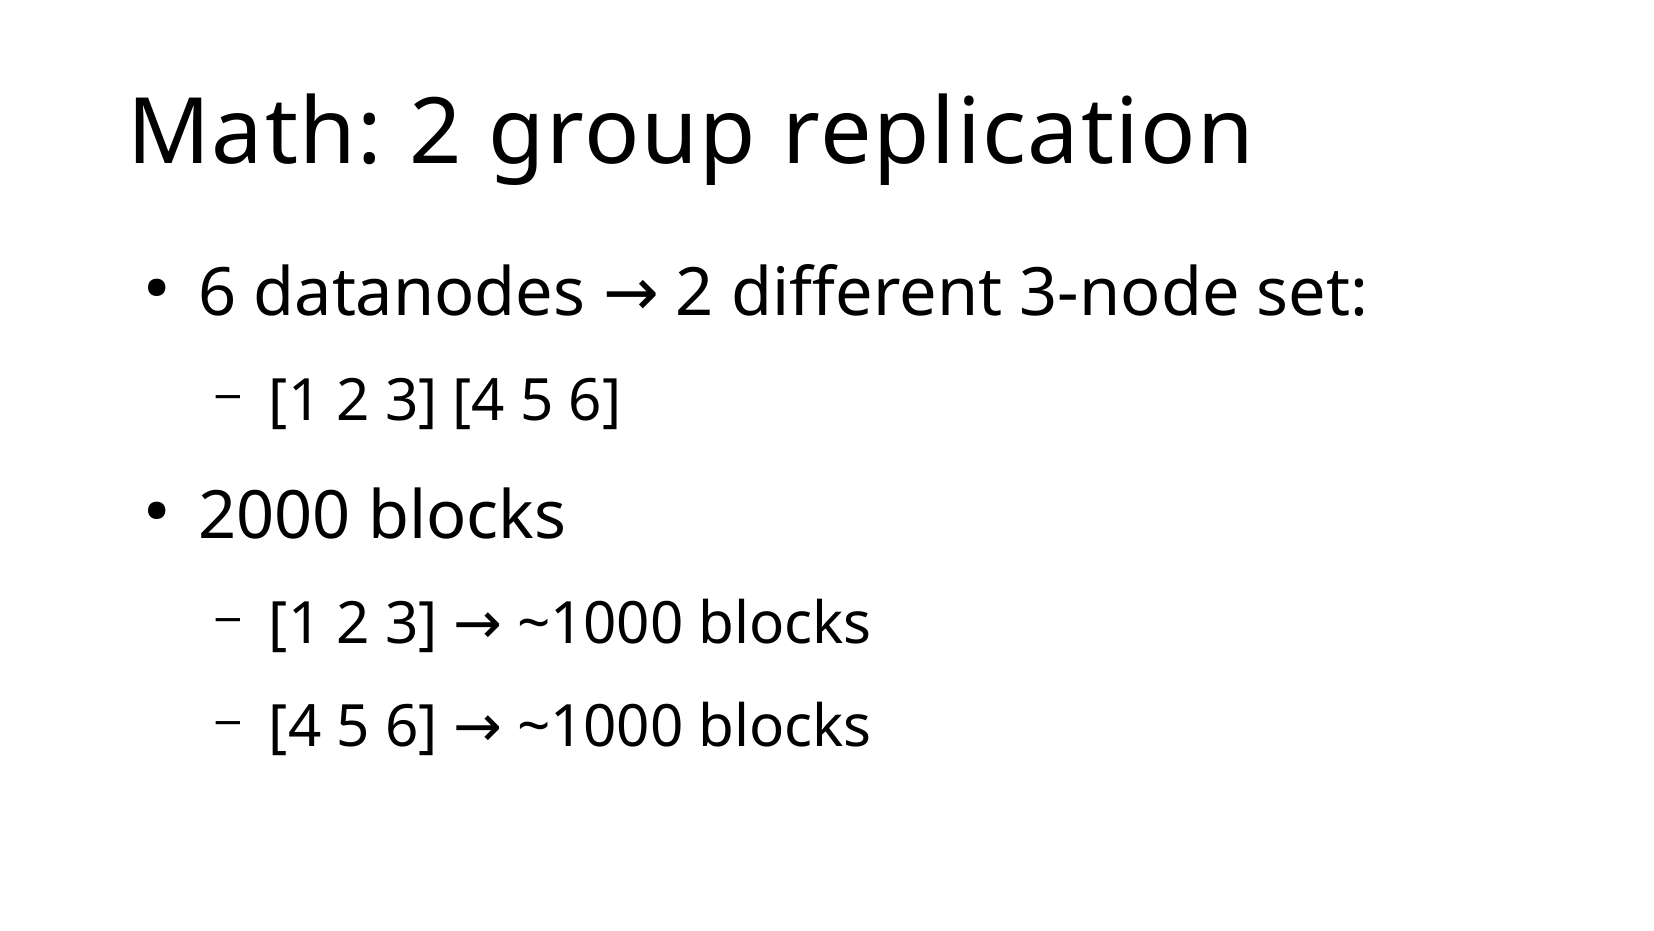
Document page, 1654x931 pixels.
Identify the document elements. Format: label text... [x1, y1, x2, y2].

title Math: 2 group replication [127, 69, 1654, 187]
list 6 datanodes → 2 different 3-node set: [1 2 3] [4 5 6] 2000 blocks [1 2 3] → ~1000 blocks [4 5 6] → ~1000 blocks [127, 244, 1527, 784]
